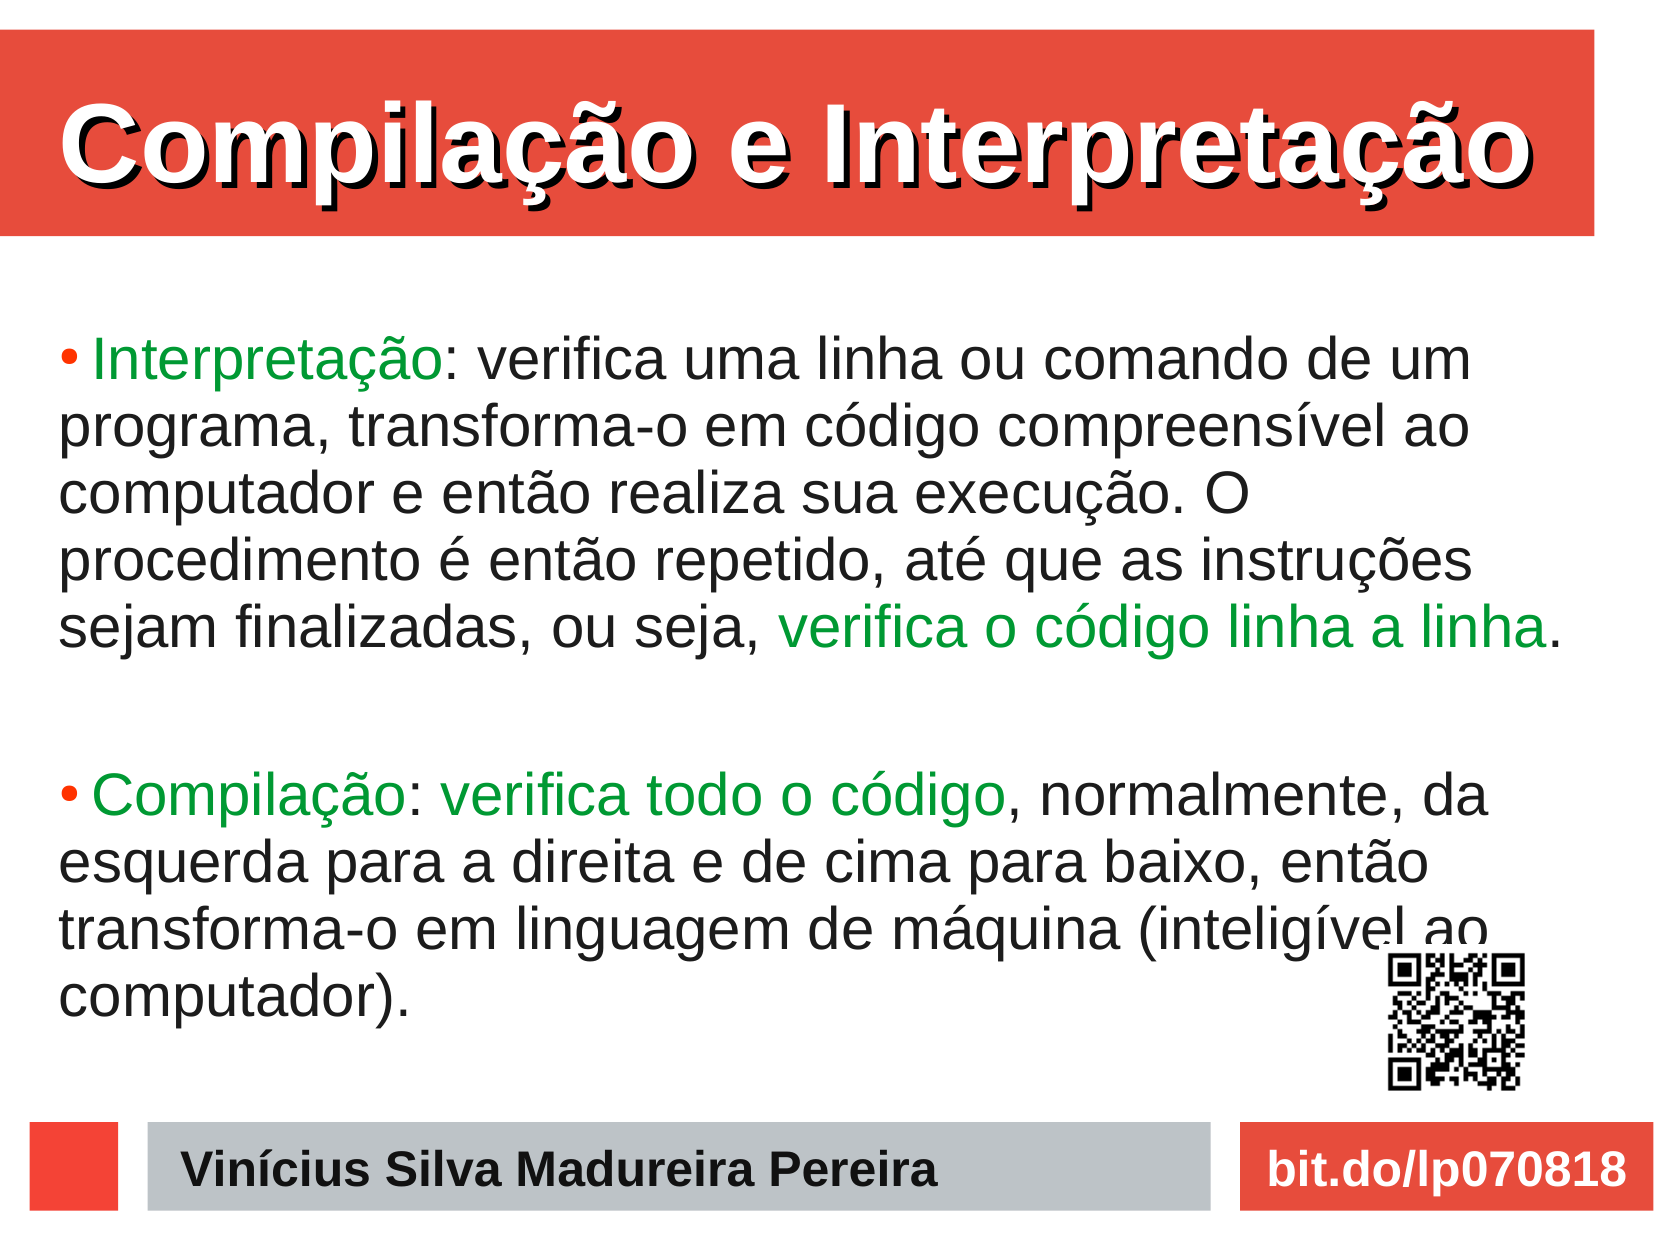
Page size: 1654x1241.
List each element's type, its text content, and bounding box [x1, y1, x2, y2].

list Interpretação: verifica uma linha ou comando de um programa, transforma-o em código compreensível ao computador e então realiza sua execução. O procedimento é então repetido, até que as instruções sejam finalizadas, ou seja, verifica o código linha a linha. Compilação: verifica todo o código, normalmente, da esquerda para a direita e de cima para baixo, então transforma-o em linguagem de máquina (inteligível ao computador). [59, 324, 1565, 1093]
text_box bit.do/lp070818 [1228, 1133, 1654, 1205]
title Compilação e Interpretação [59, 59, 1595, 207]
picture [1379, 944, 1536, 1102]
text_box Vinícius Silva Madureira Pereira [165, 1133, 1170, 1205]
